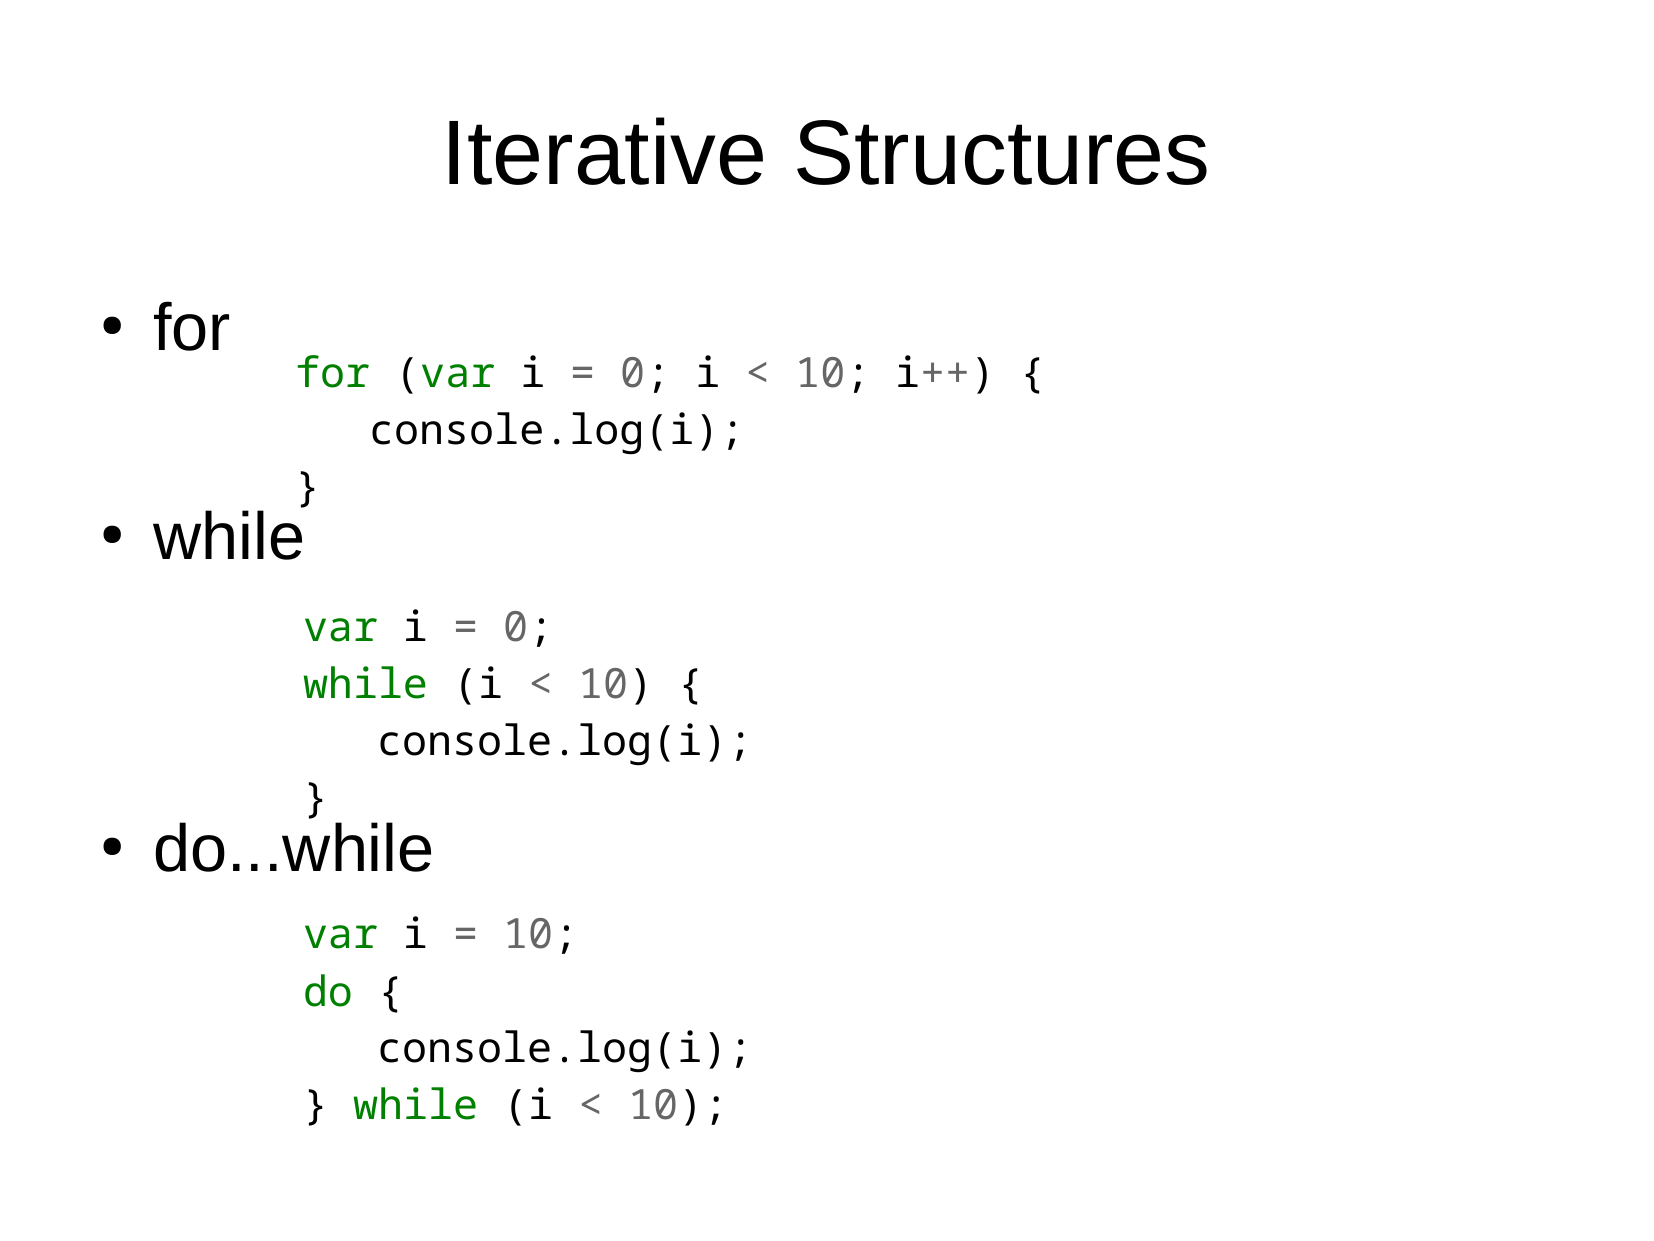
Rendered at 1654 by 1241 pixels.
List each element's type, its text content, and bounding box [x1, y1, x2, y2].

text_box var i = 0; while (i < 10) { console.log(i); } [303, 597, 756, 792]
title Iterative Structures [82, 49, 1571, 257]
text_box for (var i = 0; i < 10; i++) { console.log(i); } [295, 342, 1054, 520]
text_box var i = 10; do { console.log(i); } while (i < 10); [303, 904, 756, 1099]
list for while do...while [82, 290, 1571, 1010]
